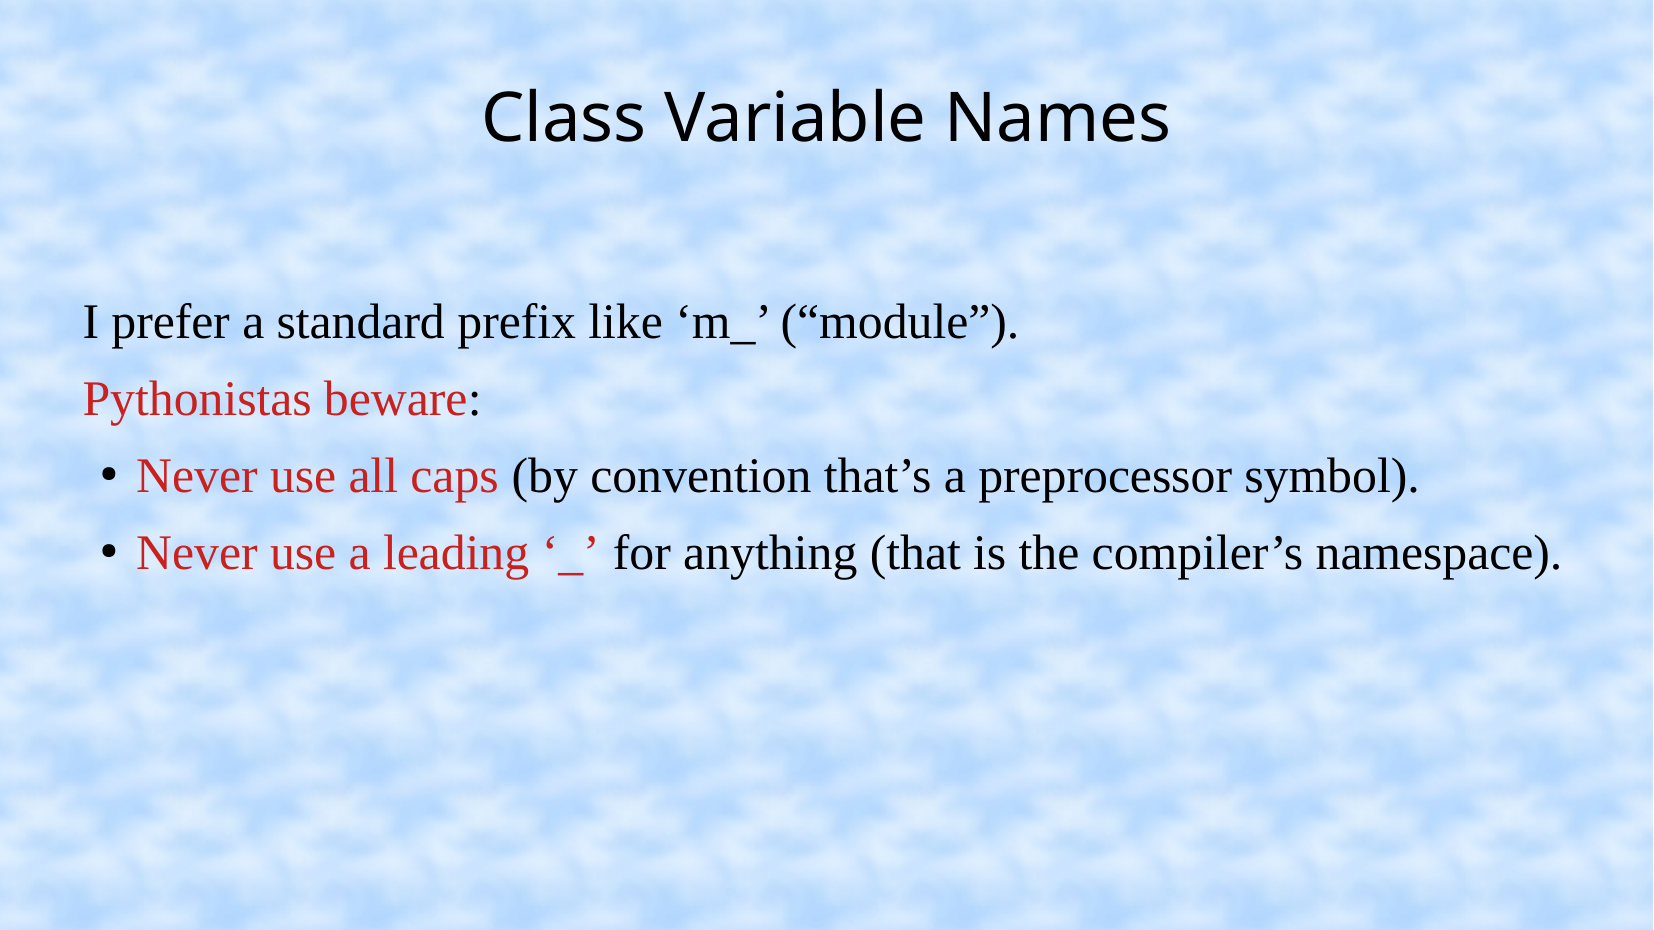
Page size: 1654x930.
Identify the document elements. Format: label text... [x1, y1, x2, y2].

title Class Variable Names [82, 36, 1571, 193]
list I prefer a standard prefix like ‘m_’ (“module”). Pythonistas beware: Never use all caps (by convention that’s a preprocessor symbol). Never use a leading ‘_’ for anything (that is the compiler’s namespace). [82, 217, 1571, 841]
picture [0, 0, 1654, 930]
